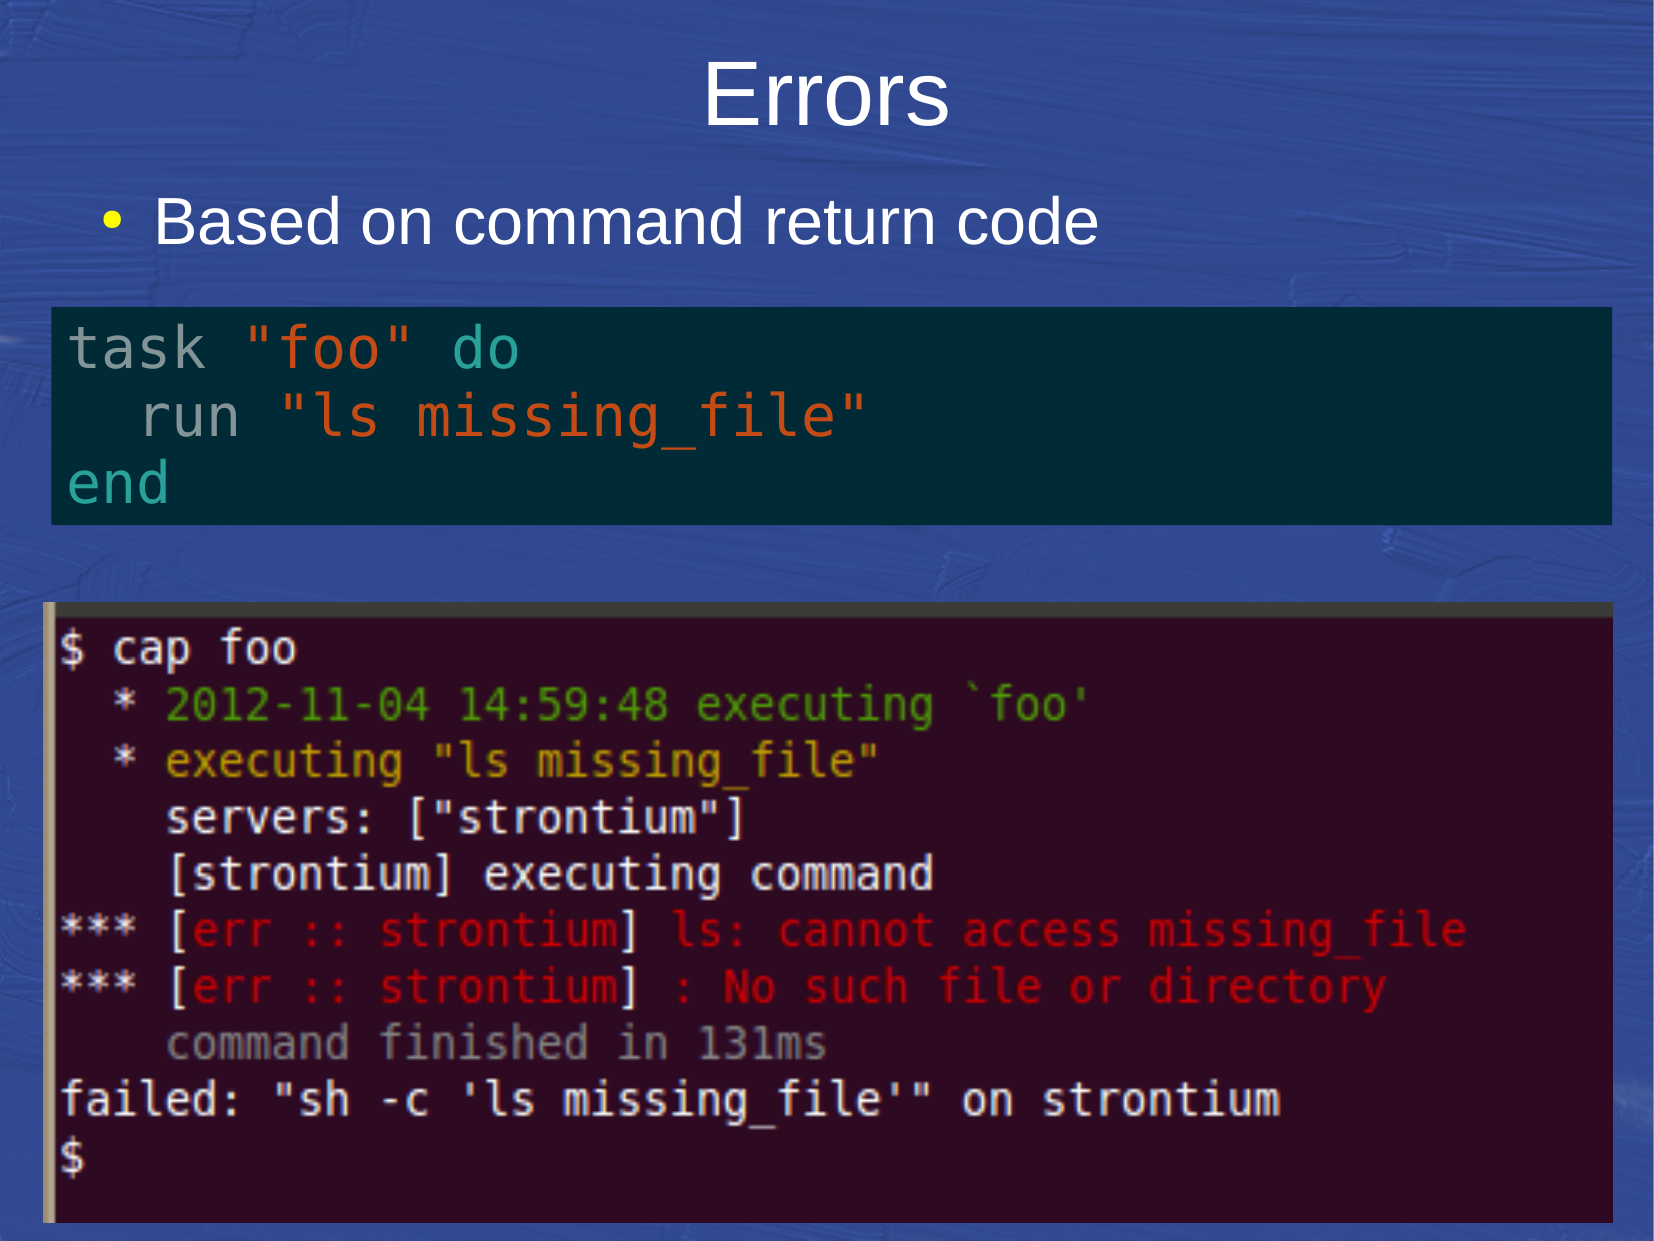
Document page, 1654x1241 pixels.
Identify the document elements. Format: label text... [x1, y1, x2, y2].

title Errors [82, 0, 1571, 183]
text_box task "foo" do run "ls missing_file" end [51, 307, 1613, 526]
list Based on command return code [82, 183, 1571, 296]
picture [0, 0, 1654, 1241]
